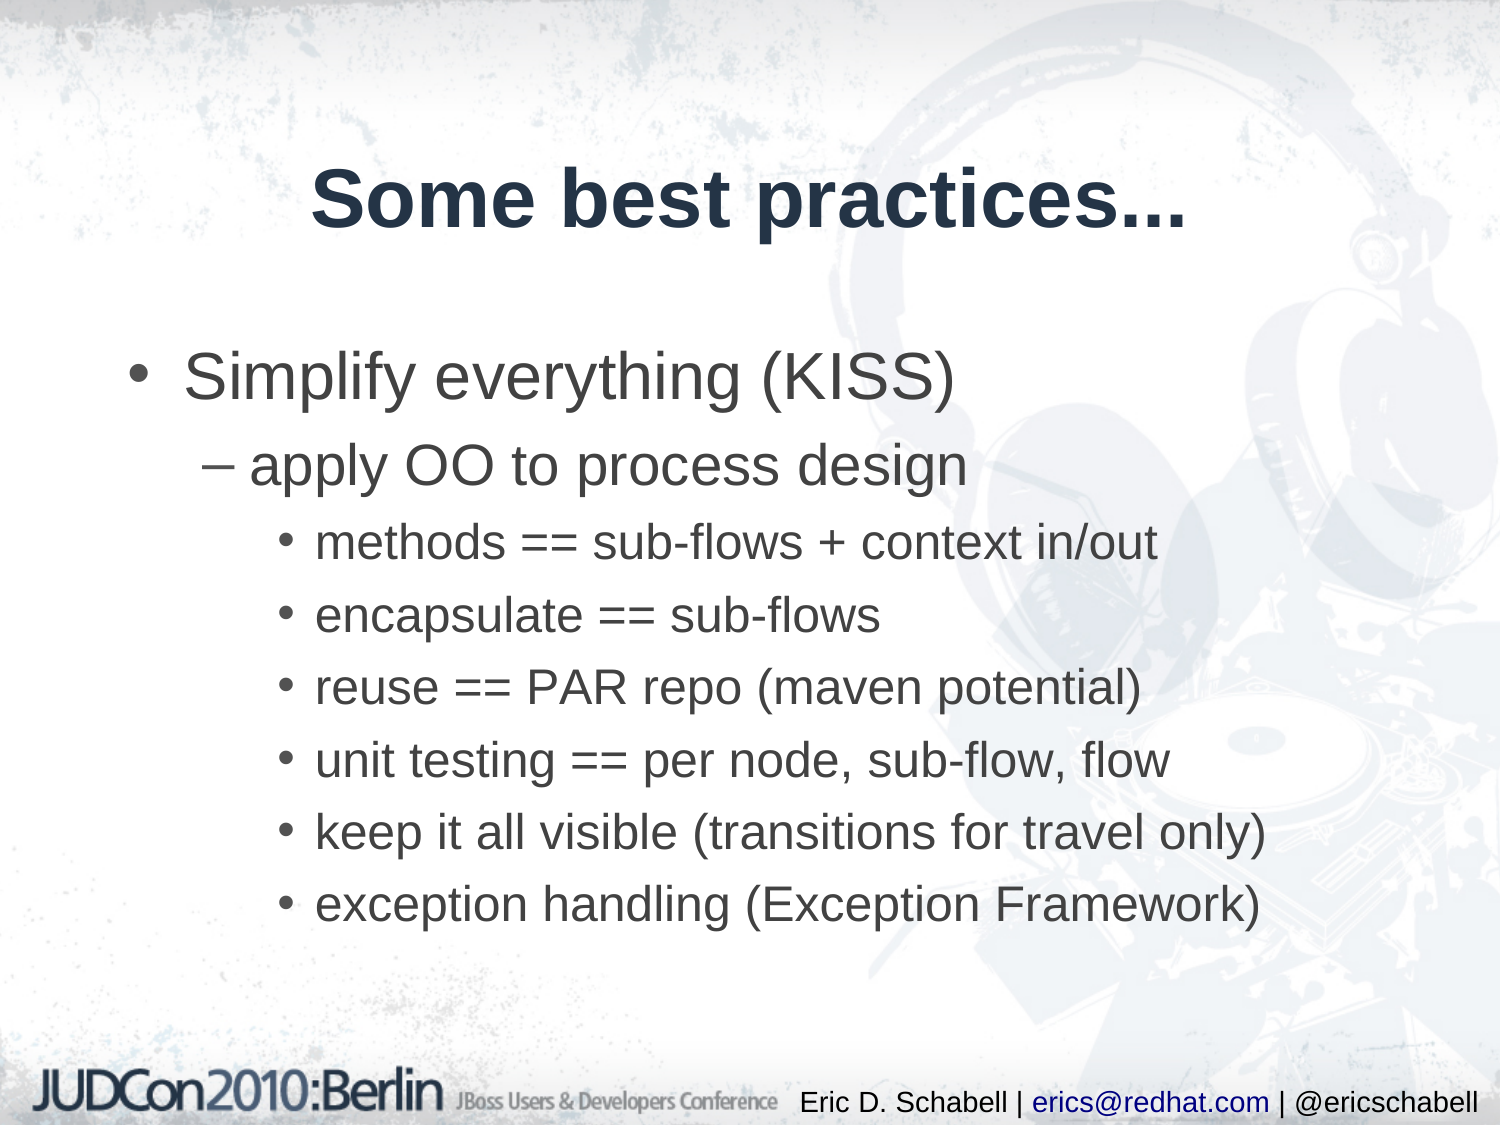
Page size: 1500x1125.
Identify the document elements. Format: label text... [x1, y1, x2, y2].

list Simplify everything (KISS) apply OO to process design methods == sub-flows + context in/out encapsulate == sub-flows reuse == PAR repo (maven potential) unit testing == per node, sub-flow, flow keep it all visible (transitions for travel only) exception handling (Exception Framework) [112, 324, 1388, 1001]
picture [0, 0, 1500, 1125]
title Some best practices... [112, 68, 1388, 320]
